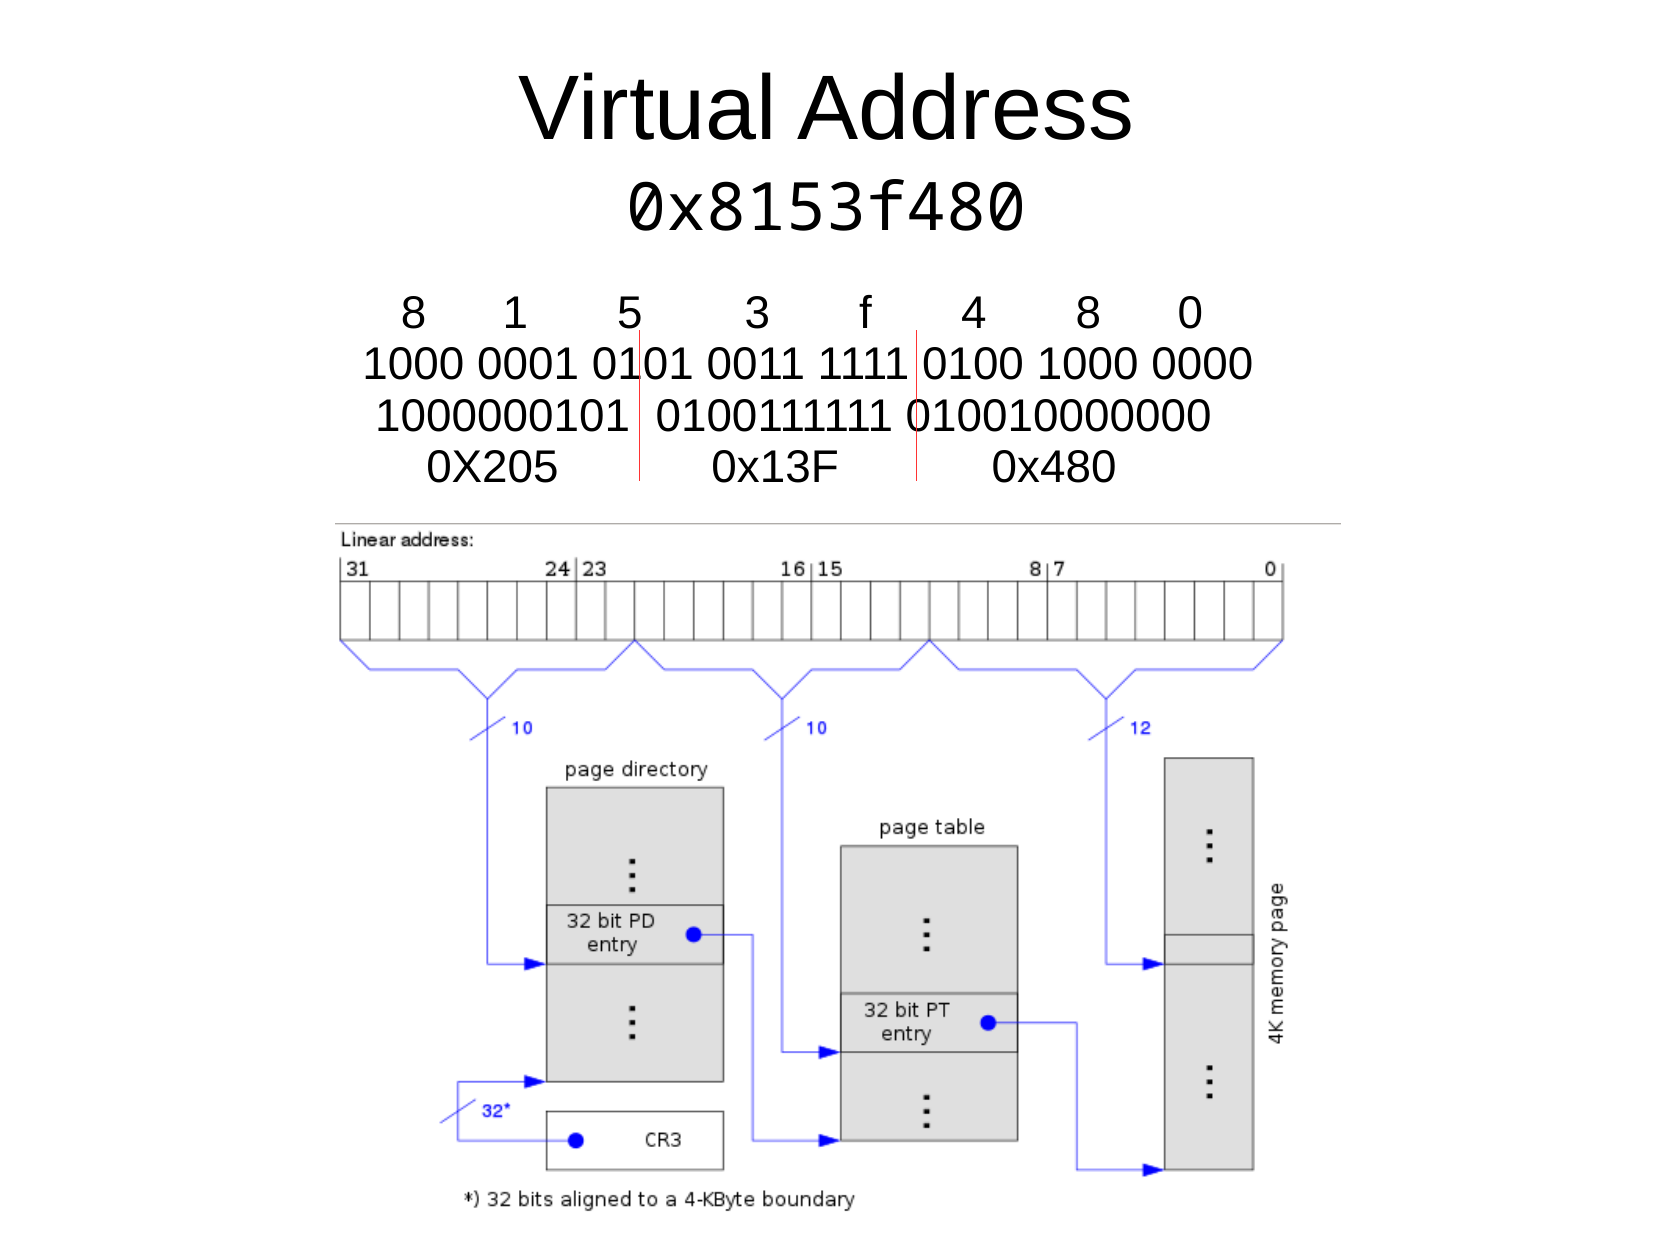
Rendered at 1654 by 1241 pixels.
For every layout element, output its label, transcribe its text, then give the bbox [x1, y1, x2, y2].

text_box 8 1 5 3 f 4 8 0 1000 0001 0101 0011 1111 0100 1000 0000 1000000101 0100111111 010010000000 0X205 0x13F 0x480 [347, 279, 1283, 500]
title Virtual Address 0x8153f480 [82, 49, 1571, 257]
picture [335, 523, 1341, 1241]
